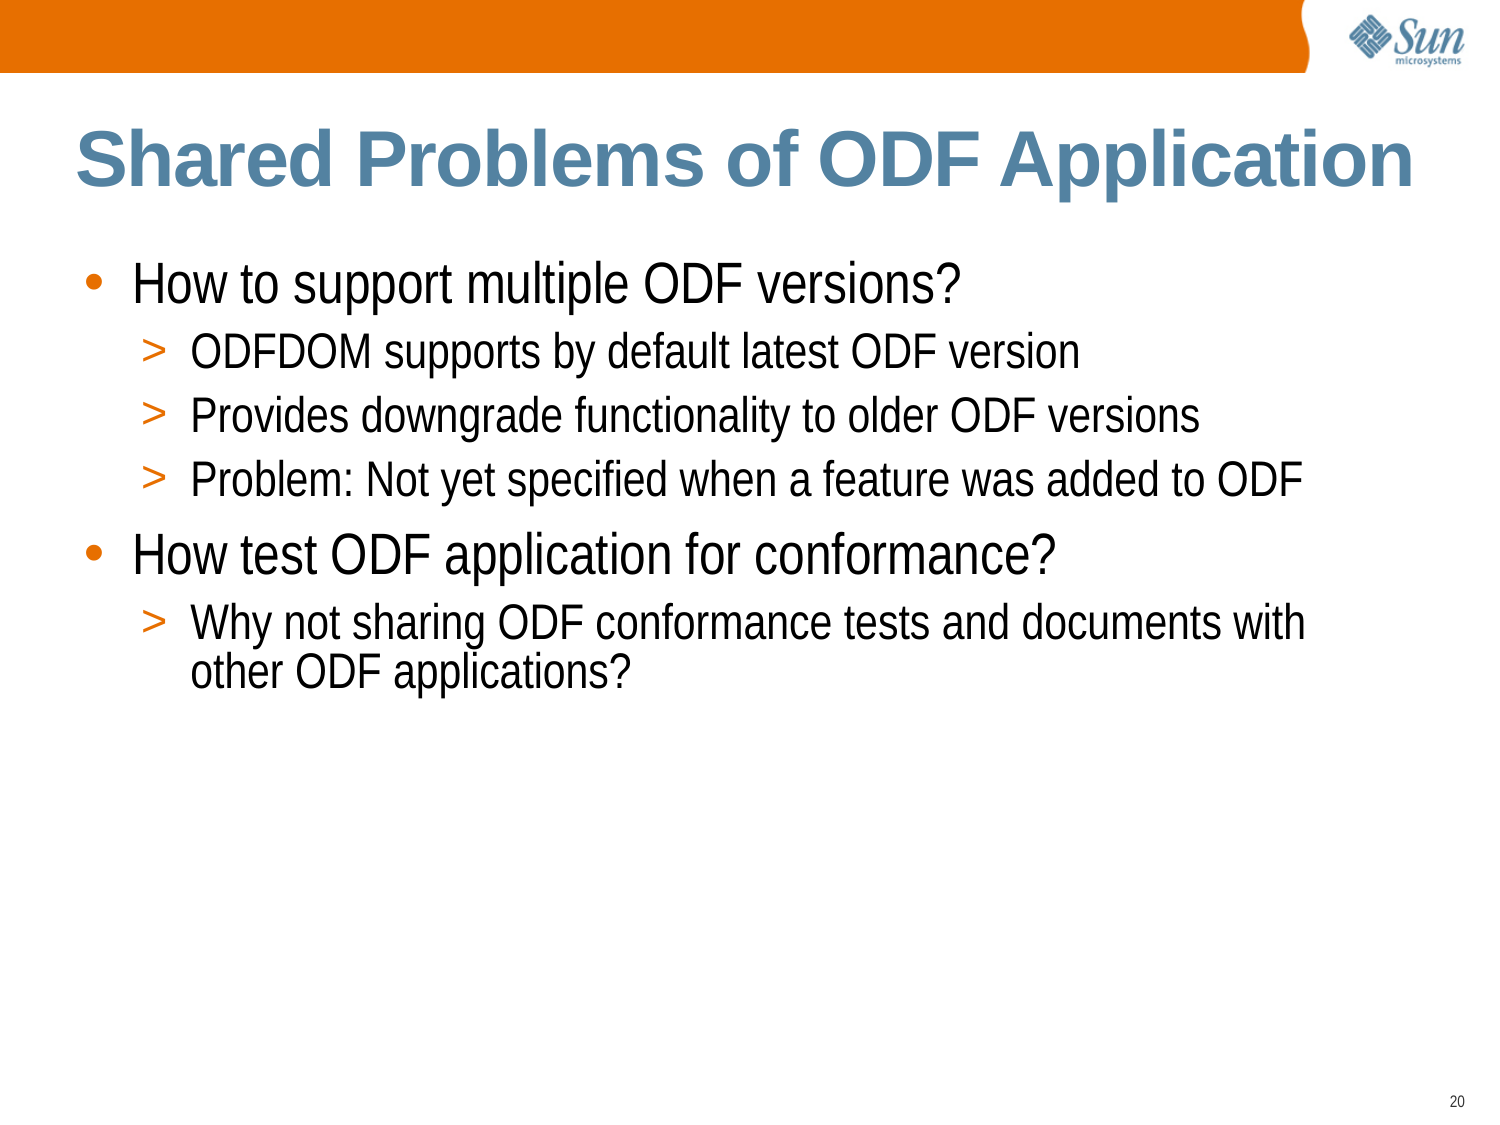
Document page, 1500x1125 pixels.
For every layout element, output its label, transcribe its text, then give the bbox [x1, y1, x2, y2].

list How to support multiple ODF versions? ODFDOM supports by default latest ODF version Provides downgrade functionality to older ODF versions Problem: Not yet specified when a feature was added to ODF How test ODF application for conformance? Why not sharing ODF conformance tests and documents with other ODF applications? [64, 258, 1401, 1062]
title Shared Problems of ODF Application [75, 123, 1437, 227]
picture [0, 0, 1500, 73]
